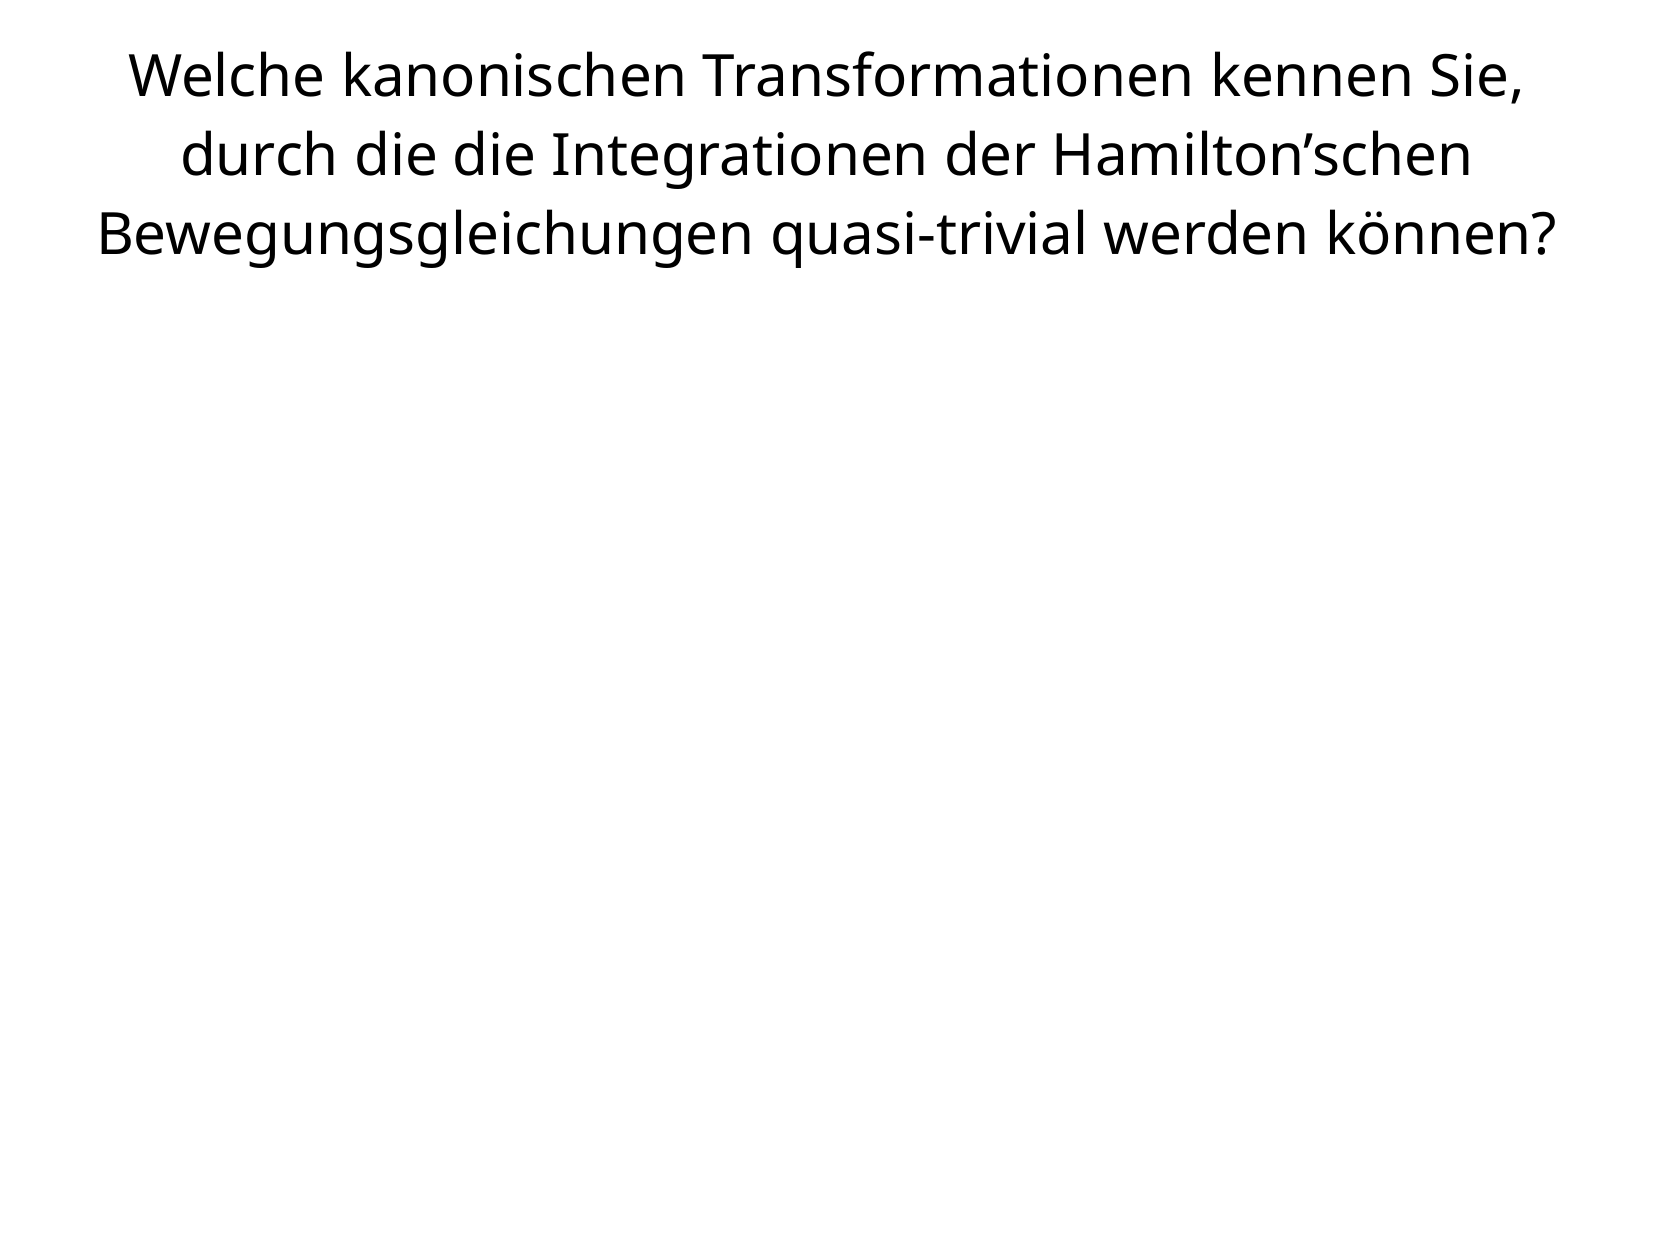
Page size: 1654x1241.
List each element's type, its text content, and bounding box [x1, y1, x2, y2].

title Welche kanonischen Transformationen kennen Sie, durch die die Integrationen der Hamilton’schen Bewegungsgleichungen quasi-trivial werden können? [82, 13, 1571, 293]
